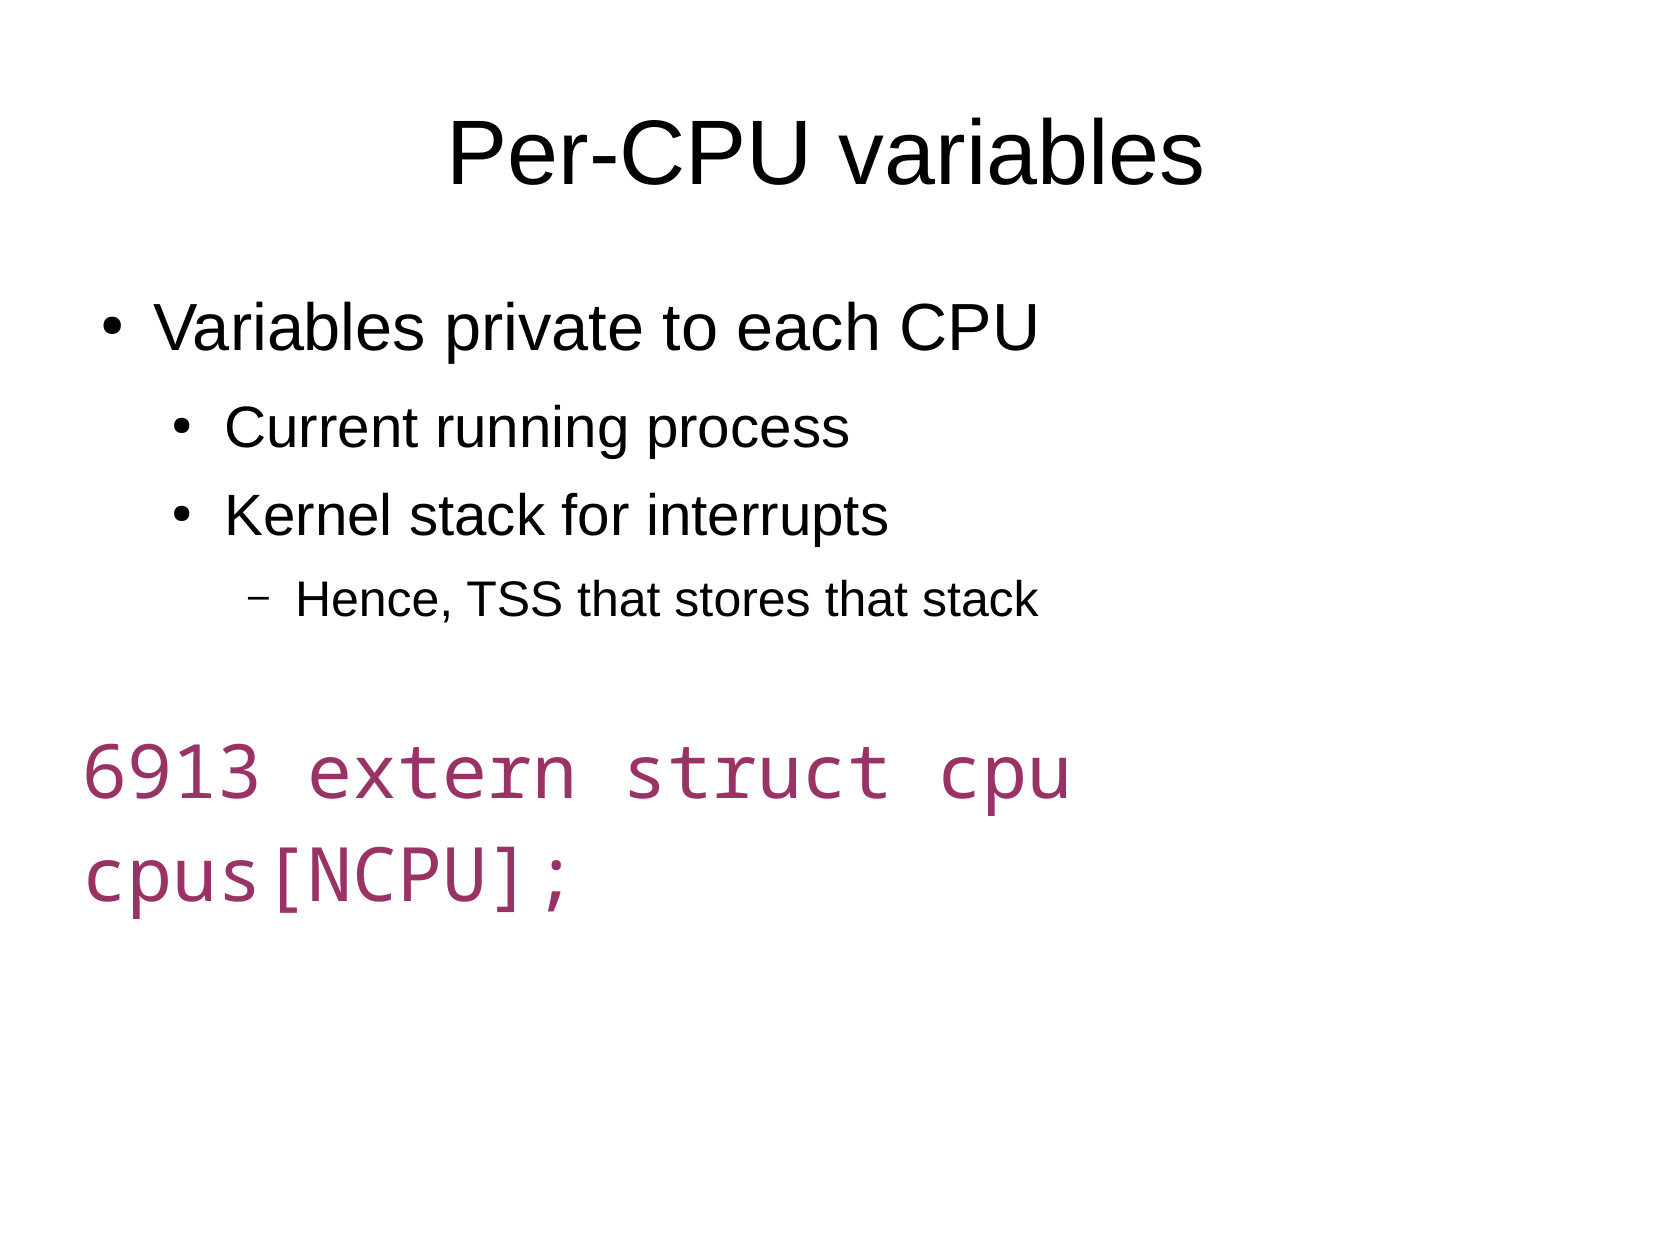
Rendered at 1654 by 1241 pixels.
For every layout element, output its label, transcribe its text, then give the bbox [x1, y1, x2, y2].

title Per-CPU variables [82, 49, 1571, 257]
list Variables private to each CPU Current running process Kernel stack for interrupts Hence, TSS that stores that stack 6913 extern struct cpu cpus[NCPU]; [82, 290, 1571, 1010]
